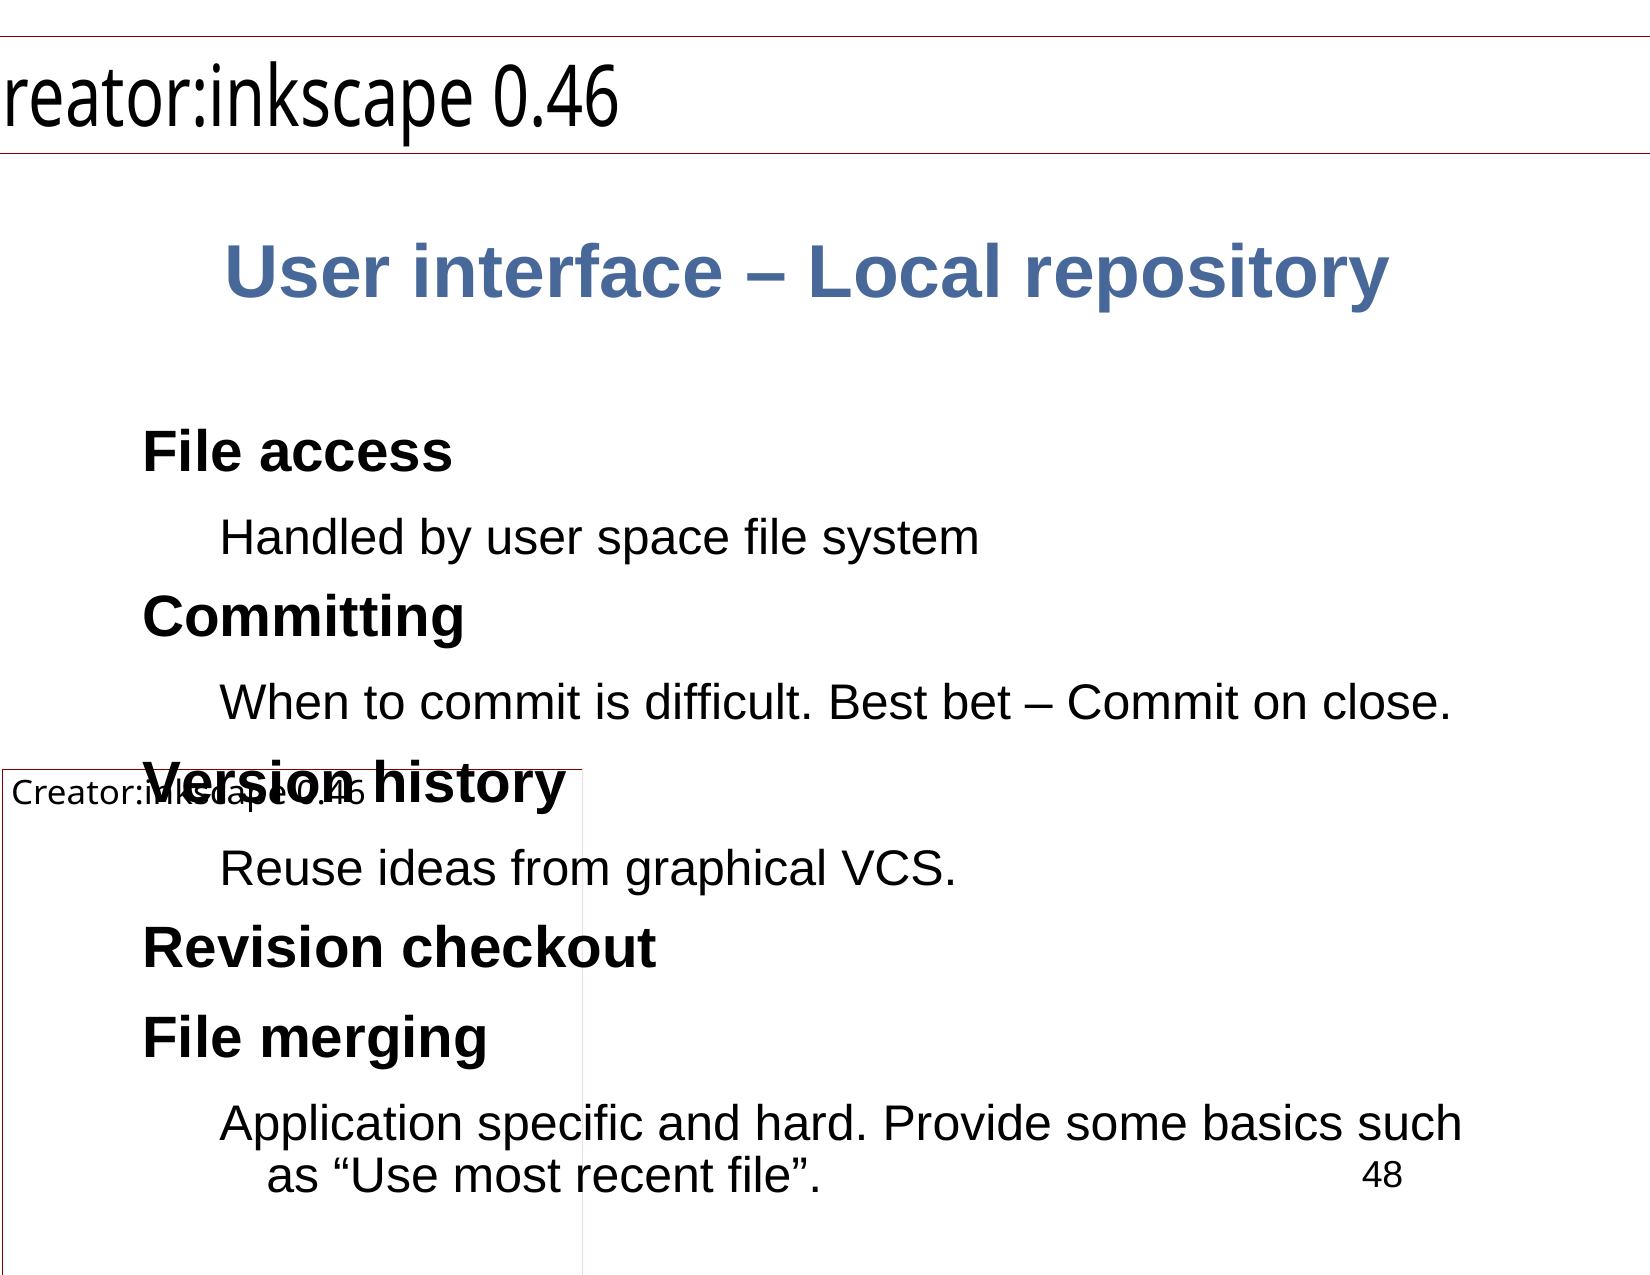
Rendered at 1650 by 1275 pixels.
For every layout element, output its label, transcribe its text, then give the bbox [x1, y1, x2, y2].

title User interface – Local repository [118, 177, 1498, 371]
list File access Handled by user space file system Committing When to commit is difficult. Best bet – Commit on close. Version history Reuse ideas from graphical VCS. Revision checkout File merging Application specific and hard. Provide some basics such as “Use most recent file”. [124, 423, 1505, 1208]
